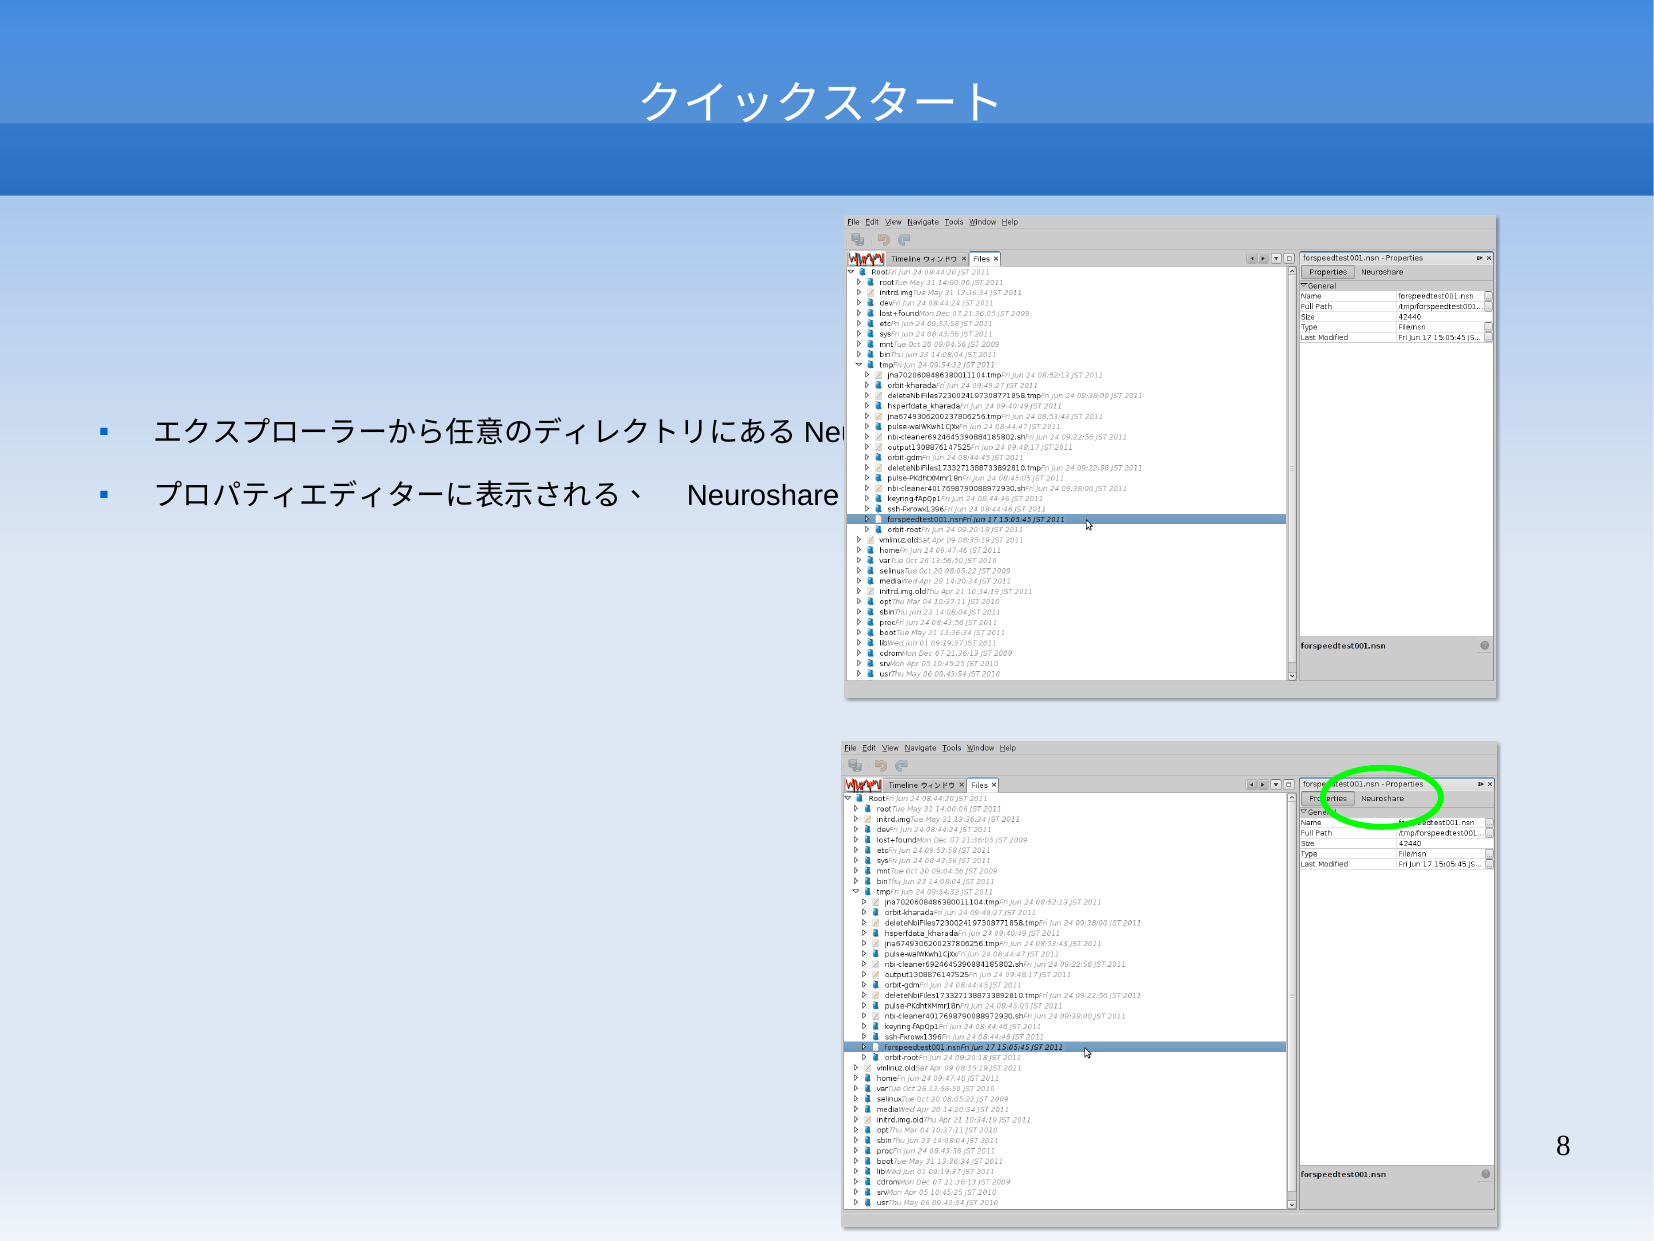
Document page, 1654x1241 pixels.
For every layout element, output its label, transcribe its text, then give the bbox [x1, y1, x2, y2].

title クイックスタート [76, 0, 1565, 208]
picture [0, 0, 1654, 1241]
list エクスプローラーから任意のディレクトリにあるNeuroshareファイルを選択します。 プロパティエディターに表示される、 Neuroshareタブを押下します。 [82, 290, 809, 1109]
